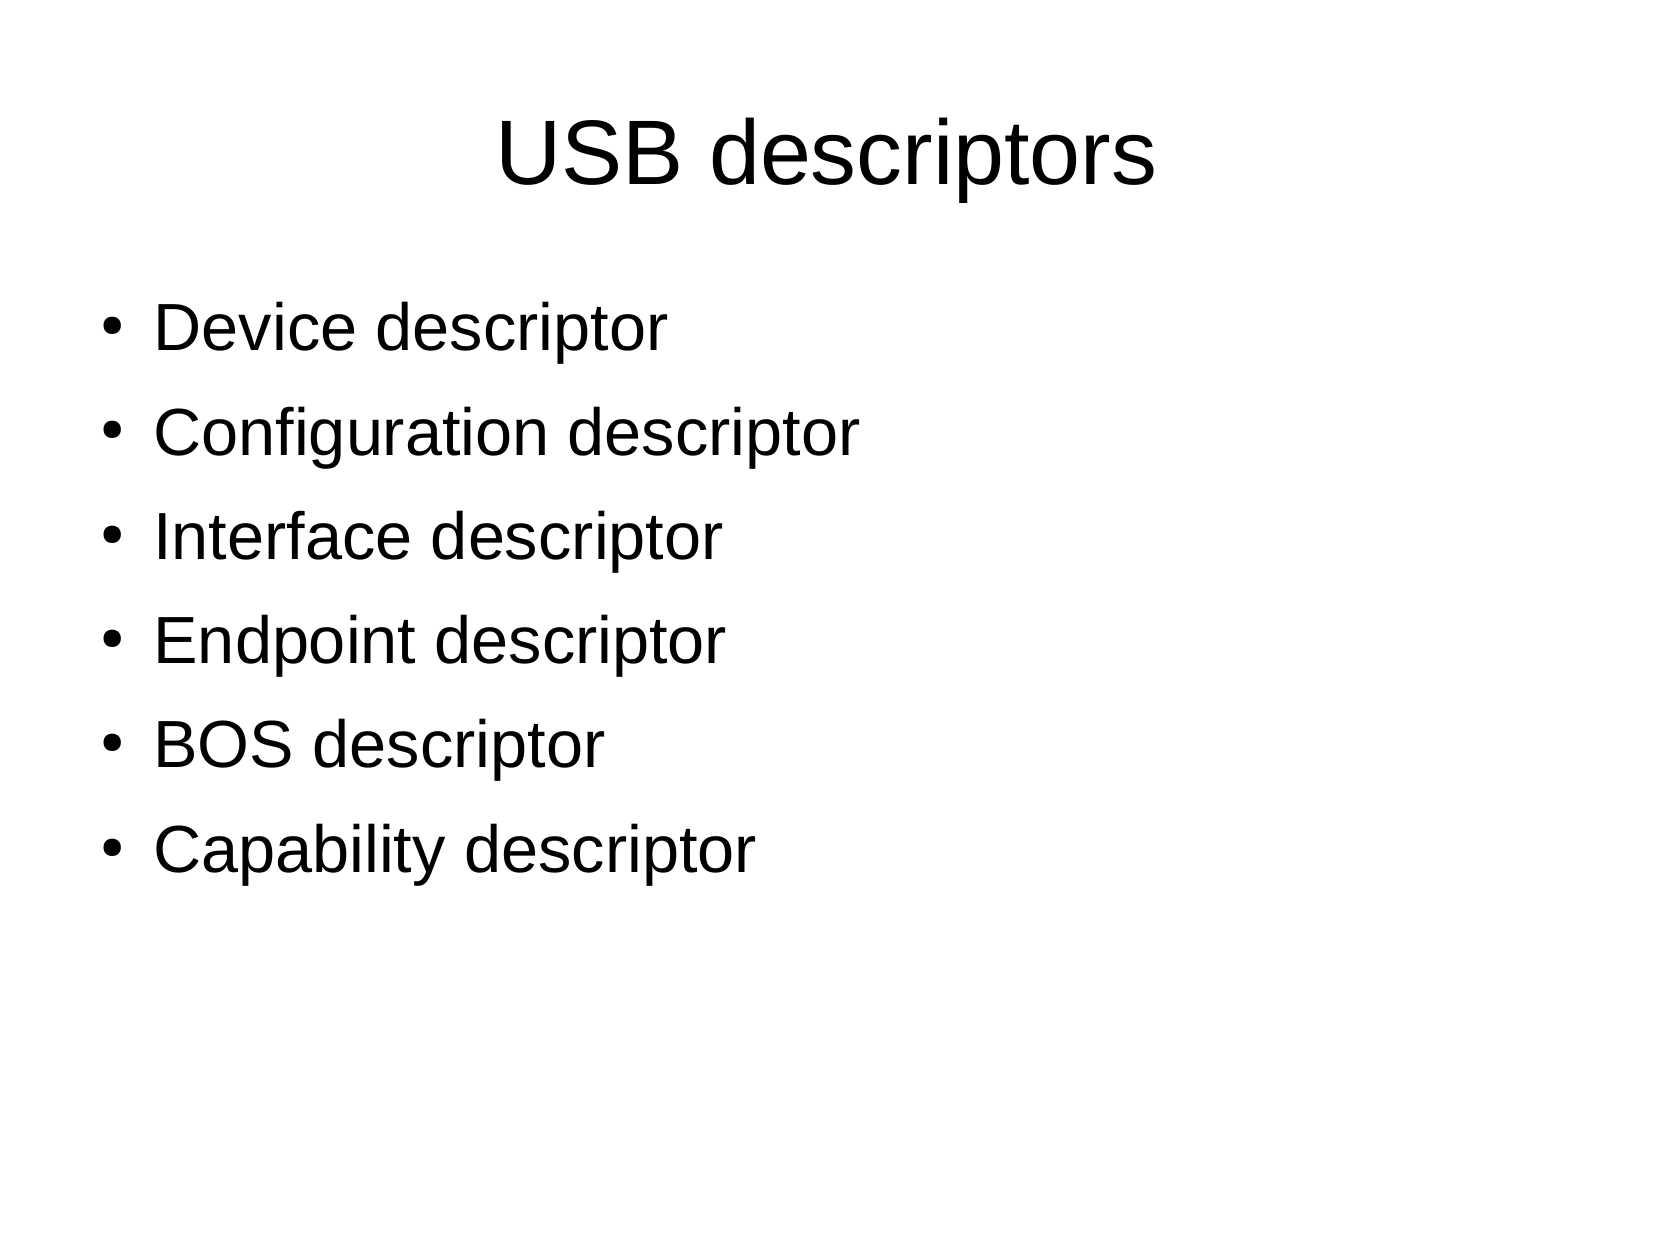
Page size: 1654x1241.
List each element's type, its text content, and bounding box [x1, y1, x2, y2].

list Device descriptor Configuration descriptor Interface descriptor Endpoint descriptor BOS descriptor Capability descriptor [82, 290, 1571, 1109]
title USB descriptors [82, 49, 1571, 257]
